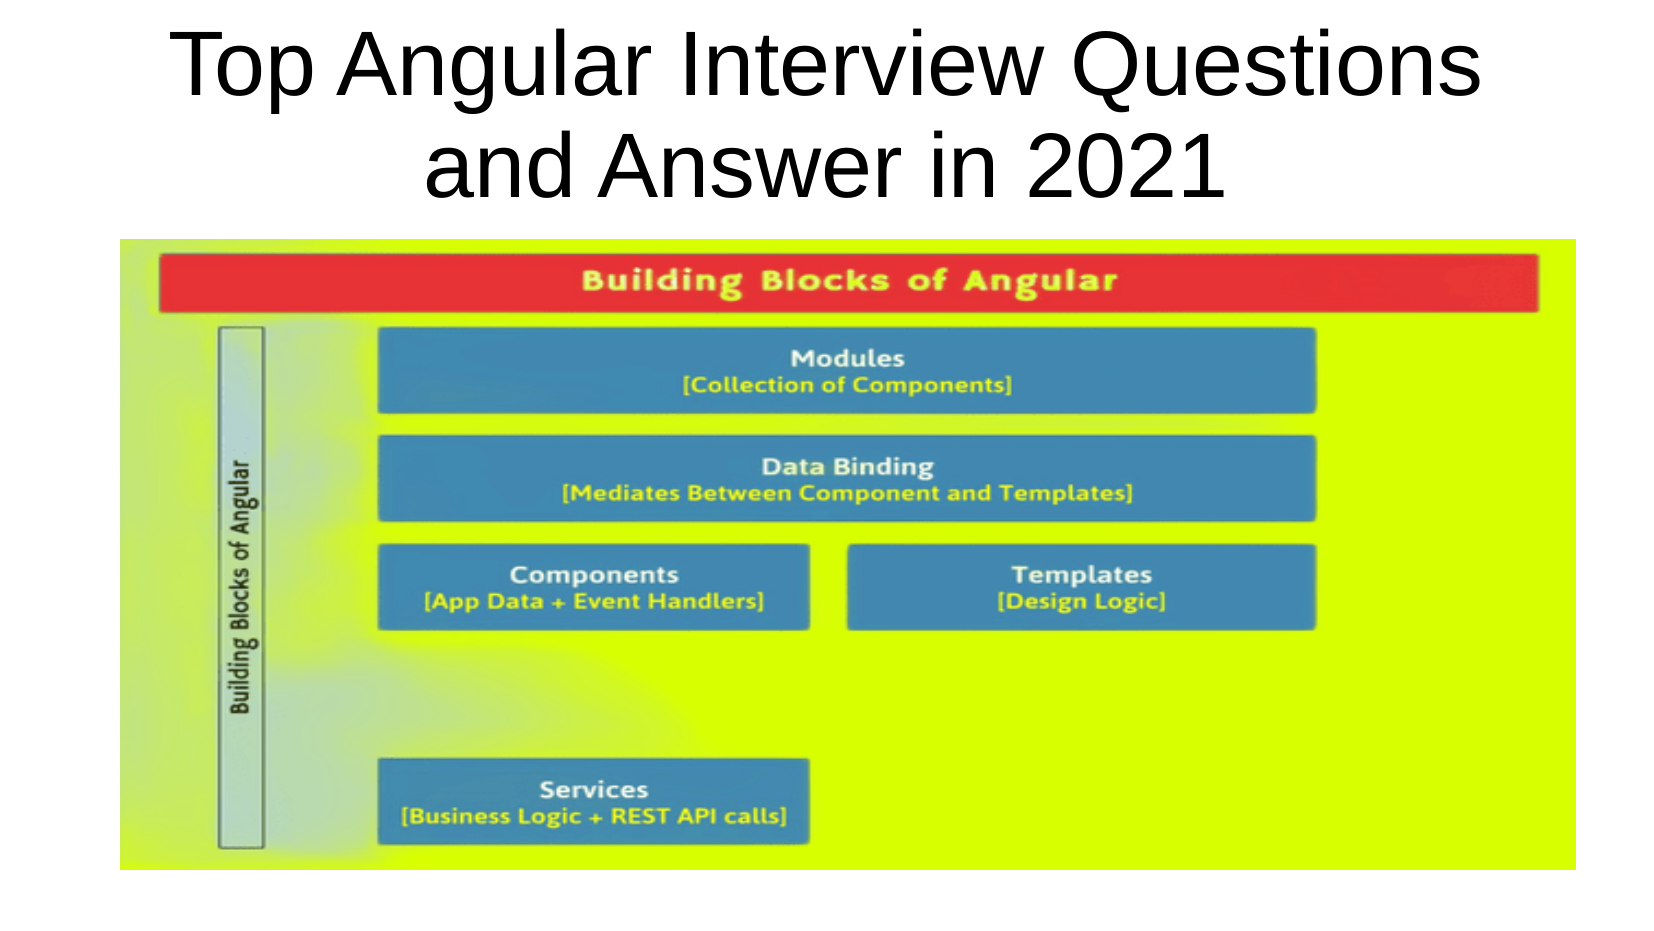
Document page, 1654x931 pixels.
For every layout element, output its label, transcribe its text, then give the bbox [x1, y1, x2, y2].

picture [120, 239, 1576, 871]
title Top Angular Interview Questions and Answer in 2021 [82, 12, 1571, 218]
